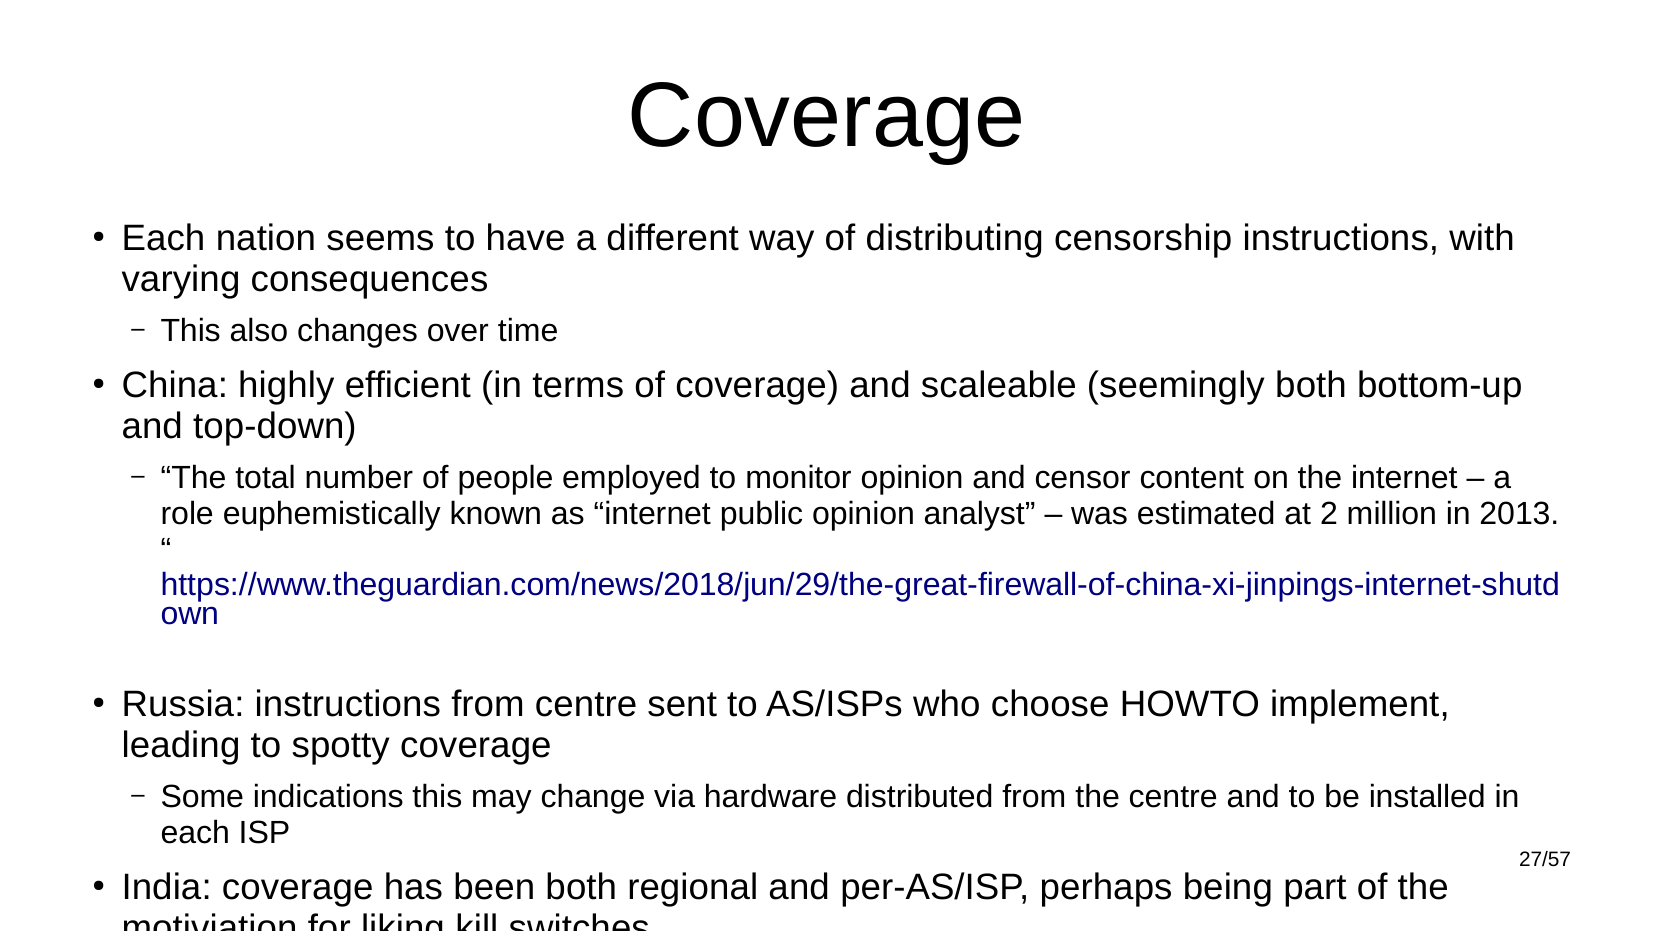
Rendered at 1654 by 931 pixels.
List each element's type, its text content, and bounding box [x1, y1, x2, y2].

list Each nation seems to have a different way of distributing censorship instructions, with varying consequences This also changes over time China: highly efficient (in terms of coverage) and scaleable (seemingly both bottom-up and top-down) “The total number of people employed to monitor opinion and censor content on the internet – a role euphemistically known as “internet public opinion analyst” – was estimated at 2 million in 2013. “ https://www.theguardian.com/news/2018/jun/29/the-great-firewall-of-china-xi-jinpings-internet-shutdown Russia: instructions from centre sent to AS/ISPs who choose HOWTO implement, leading to spotty coverage Some indications this may change via hardware distributed from the centre and to be installed in each ISP India: coverage has been both regional and per-AS/ISP, perhaps being part of the motiviation for liking kill switches [82, 217, 1571, 931]
title Coverage [82, 37, 1571, 193]
